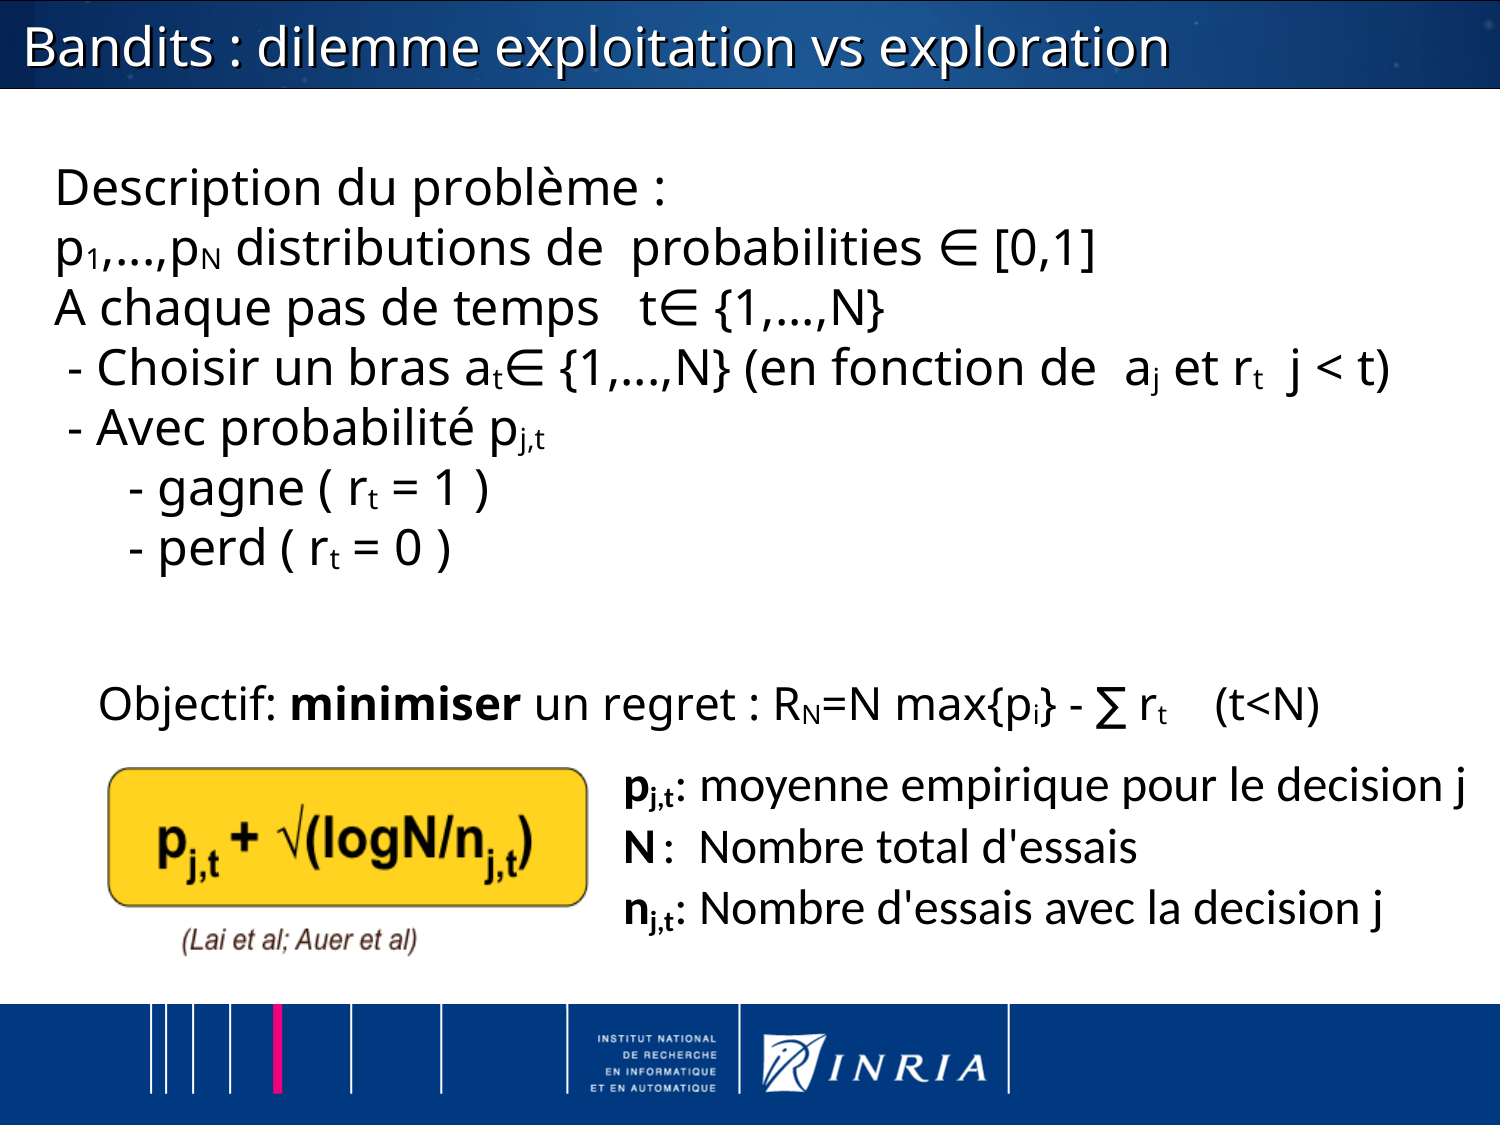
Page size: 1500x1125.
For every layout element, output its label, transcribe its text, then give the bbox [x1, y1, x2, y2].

text_box Bandits : dilemme exploitation vs exploration [0, 0, 1500, 89]
picture [0, 1004, 1500, 1125]
picture [106, 767, 668, 972]
text_box pj,t: moyenne empirique pour le decision j N : Nombre total d'essais nj,t: Nombre d'essais avec la decision j [608, 744, 1495, 945]
text_box Objectif: minimiser un regret : RN=N max{pi} - ∑ rt (t<N) [82, 667, 1441, 753]
text_box Description du problème : p1,...,pN distributions de probabilities ∈ [0,1] A chaque pas de temps t∈ {1,...,N} - Choisir un bras at∈ {1,...,N} (en fonction de aj et rt j < t) - Avec probabilité pj,t - gagne ( rt = 1 ) - perd ( rt = 0 ) [39, 147, 1437, 667]
